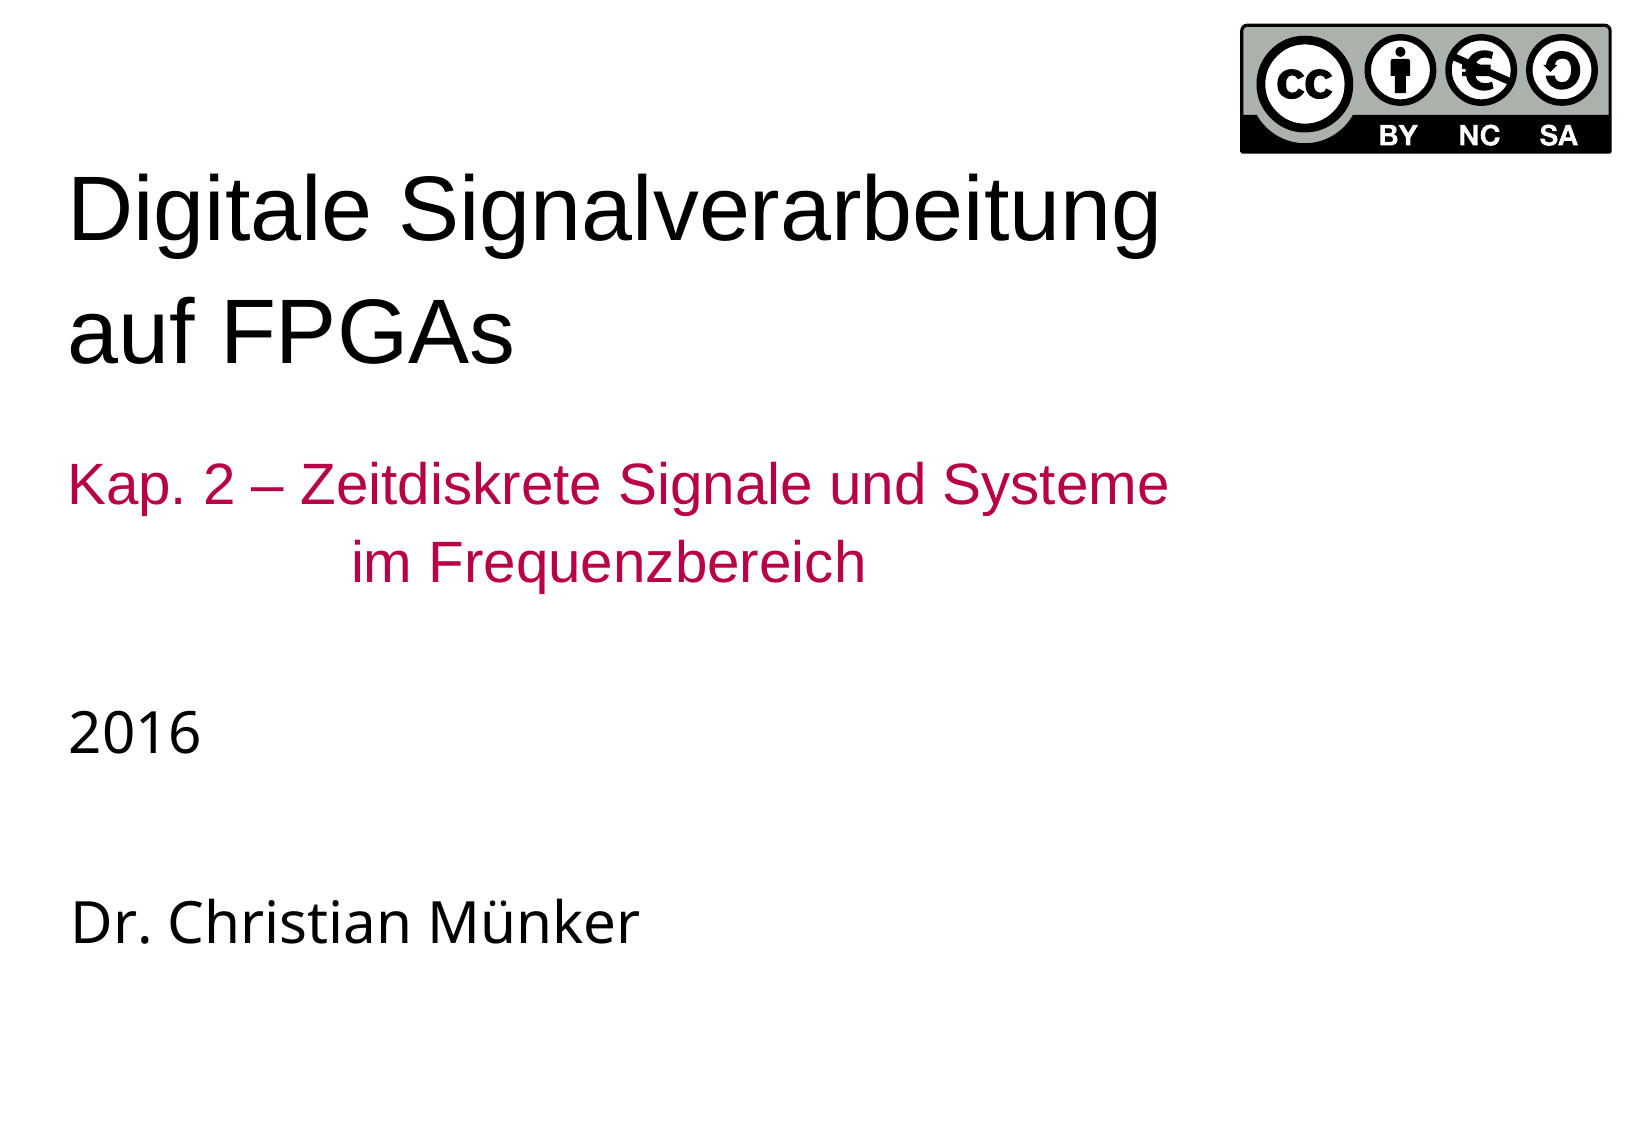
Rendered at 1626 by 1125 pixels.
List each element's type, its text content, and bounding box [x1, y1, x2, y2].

title Digitale Signalverarbeitung auf FPGAs Kap. 2 – Zeitdiskrete Signale und Systeme im Frequenzbereich [67, 147, 1589, 585]
picture [1240, 23, 1612, 154]
subtitle 2016 Dr. Christian Münker [68, 698, 1532, 938]
